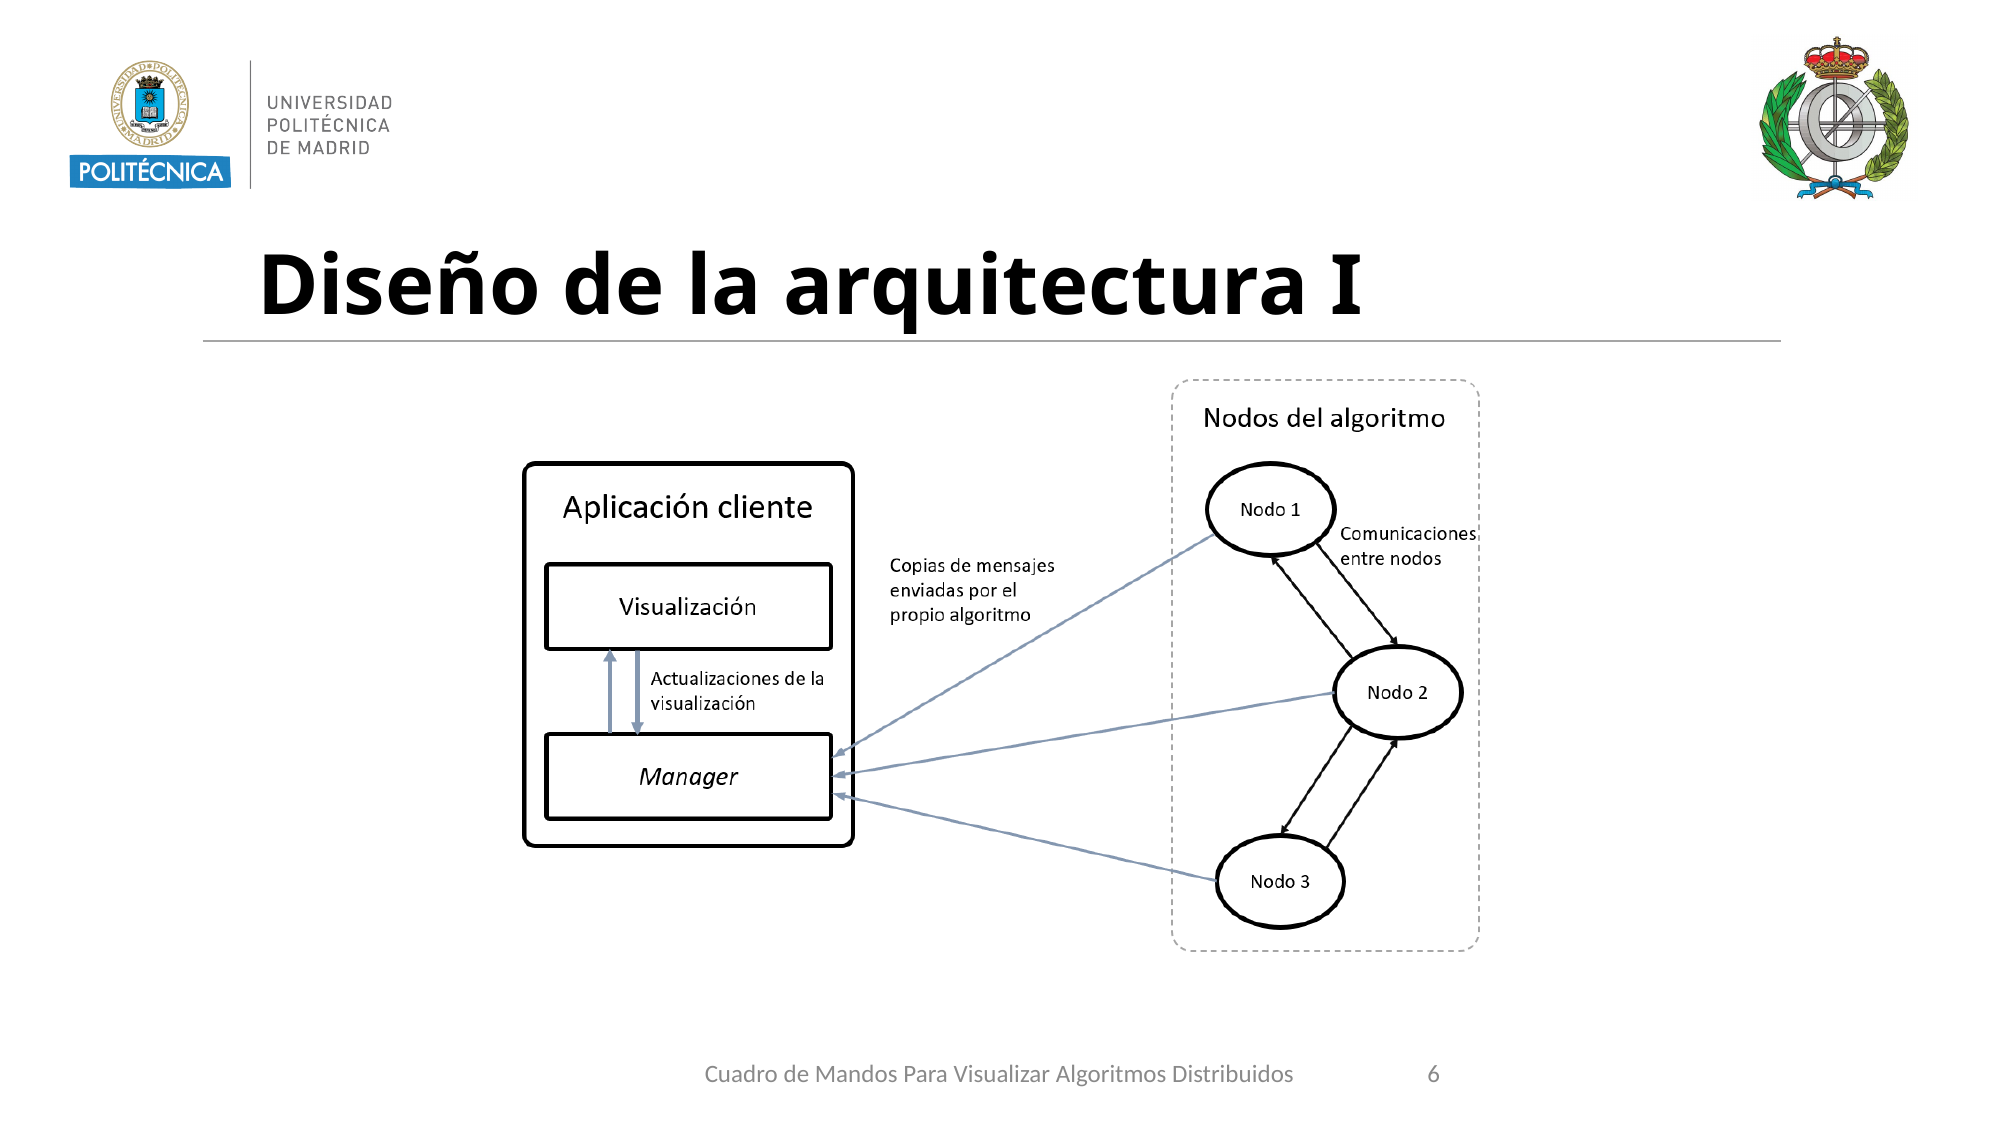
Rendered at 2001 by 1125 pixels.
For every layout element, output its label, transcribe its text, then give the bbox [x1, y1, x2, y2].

text_box [1412, 1042, 1863, 1103]
text_box Cuadro de Mandos Para Visualizar Algoritmos Distribuidos [662, 1042, 1338, 1103]
title Diseño de la arquitectura I [242, 197, 1968, 378]
picture [48, 34, 436, 215]
picture [519, 377, 1481, 953]
picture [1751, 34, 1918, 201]
